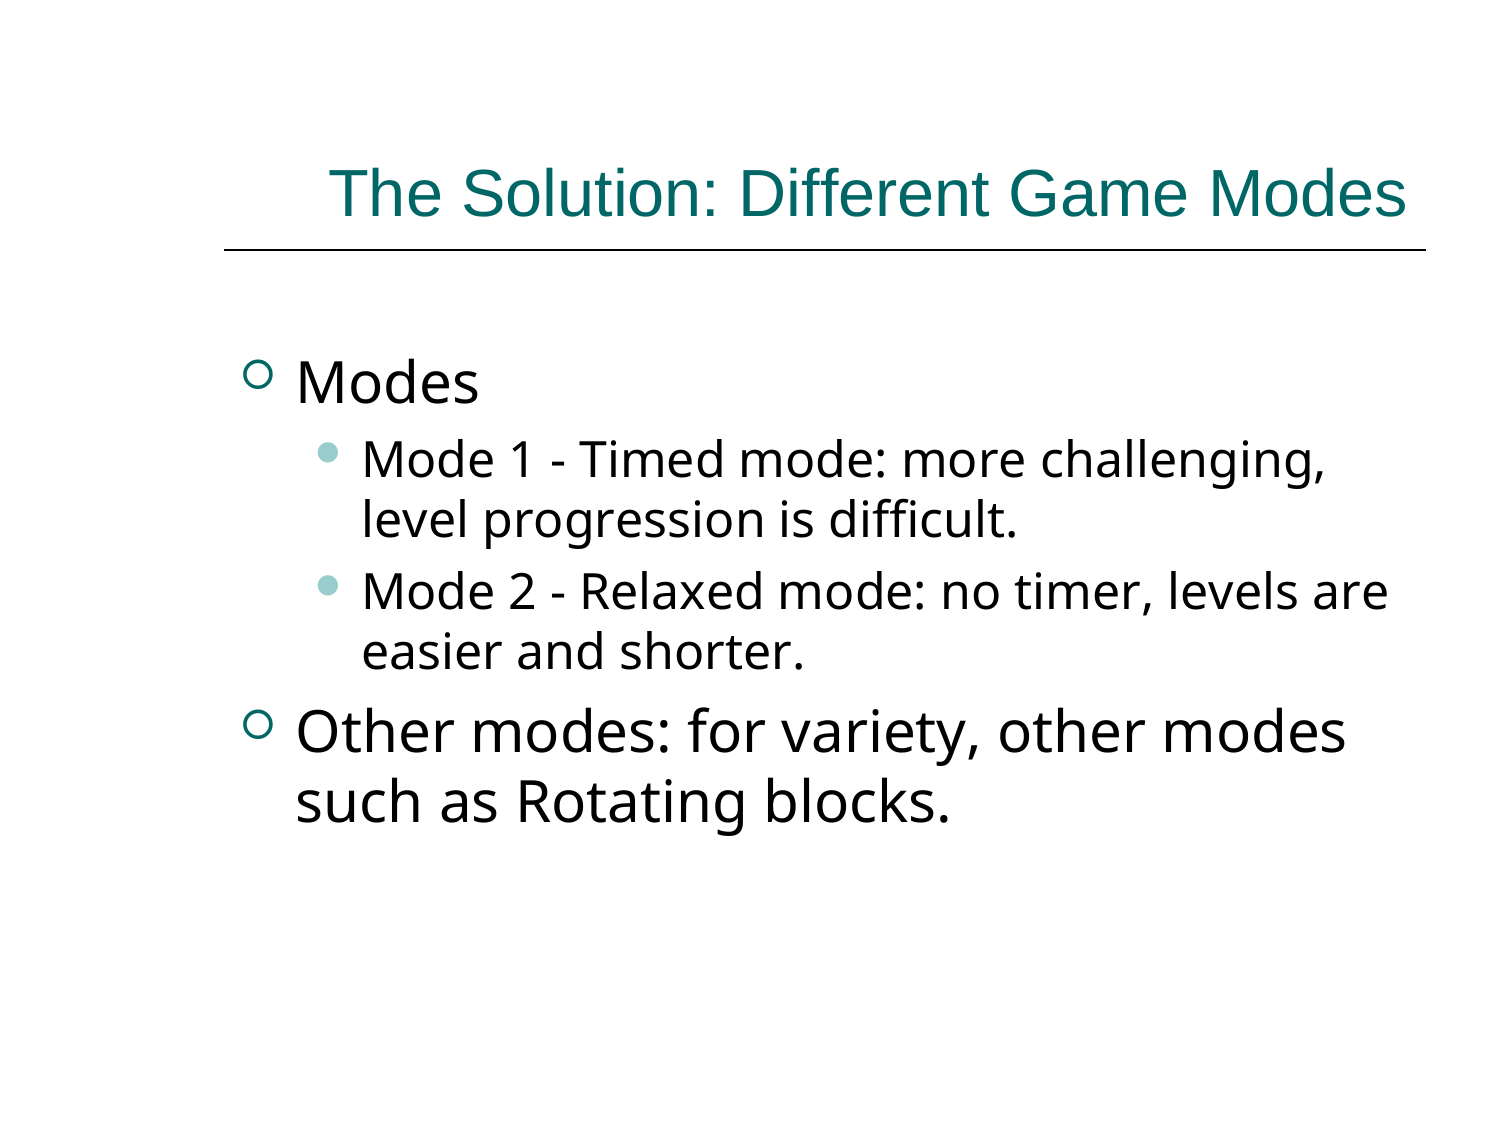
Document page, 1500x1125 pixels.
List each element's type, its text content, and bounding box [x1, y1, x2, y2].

text_box Modes Mode 1 - Timed mode: more challenging, level progression is difficult. Mode 2 - Relaxed mode: no timer, levels are easier and shorter. Other modes: for variety, other modes such as Rotating blocks. [224, 337, 1438, 1013]
text_box The Solution: Different Game Modes [0, 49, 1425, 237]
